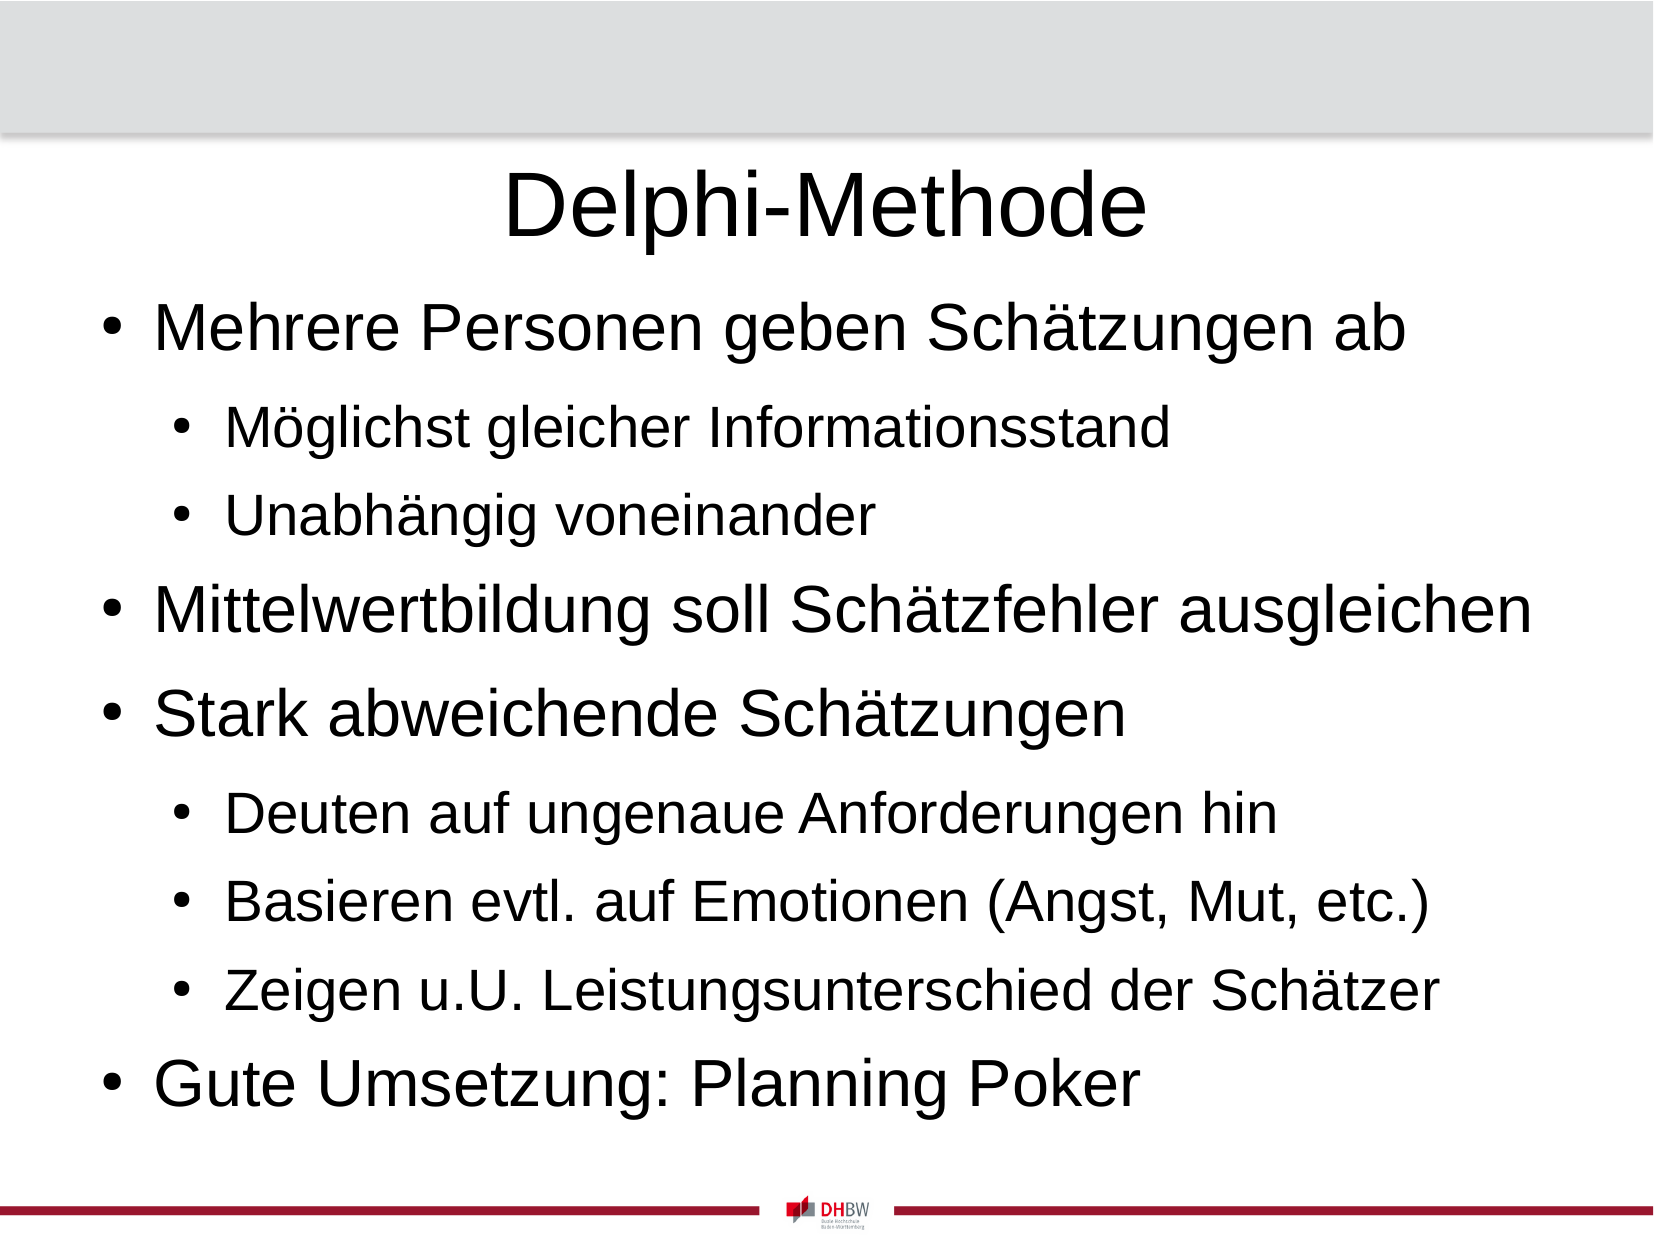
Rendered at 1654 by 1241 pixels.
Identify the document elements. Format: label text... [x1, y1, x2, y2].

picture [0, 1, 1654, 1237]
title Delphi-Methode [82, 147, 1571, 257]
list Mehrere Personen geben Schätzungen ab Möglichst gleicher Informationsstand Unabhängig voneinander Mittelwertbildung soll Schätzfehler ausgleichen Stark abweichende Schätzungen Deuten auf ungenaue Anforderungen hin Basieren evtl. auf Emotionen (Angst, Mut, etc.) Zeigen u.U. Leistungsunterschied der Schätzer Gute Umsetzung: Planning Poker [82, 290, 1571, 1120]
